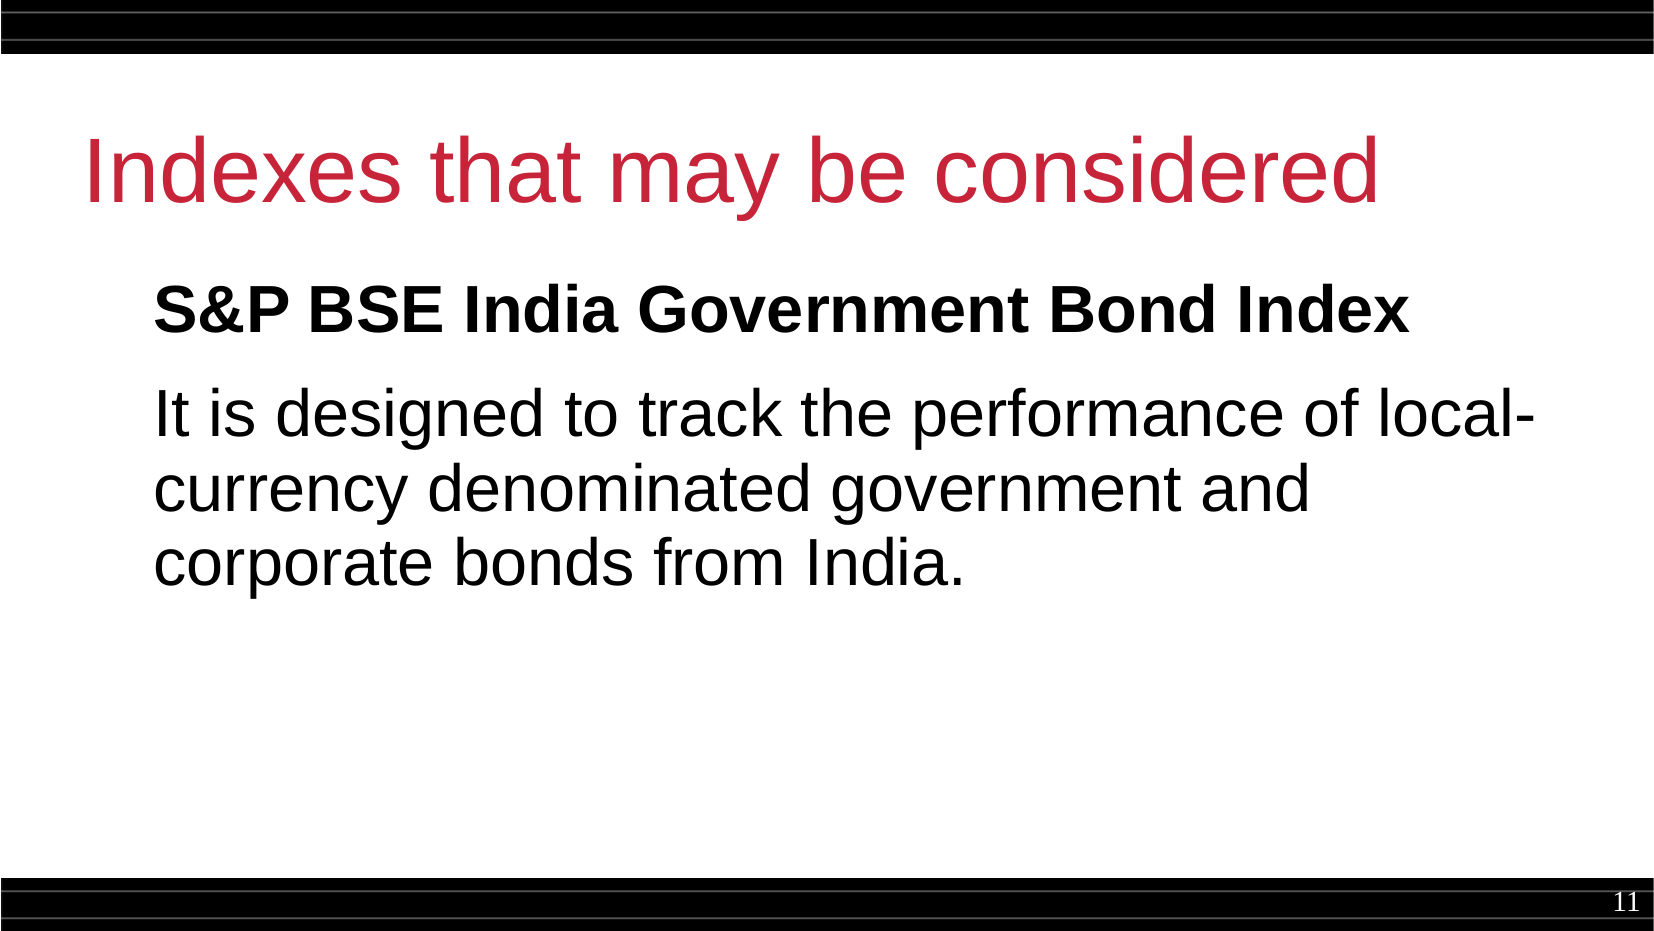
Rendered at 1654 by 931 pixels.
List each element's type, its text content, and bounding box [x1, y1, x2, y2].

list S&P BSE India Government Bond Index It is designed to track the performance of local-currency denominated government and corporate bonds from India. [82, 271, 1571, 758]
picture [1, 878, 1654, 931]
picture [1, 0, 1654, 54]
title Indexes that may be considered [82, 92, 1571, 249]
